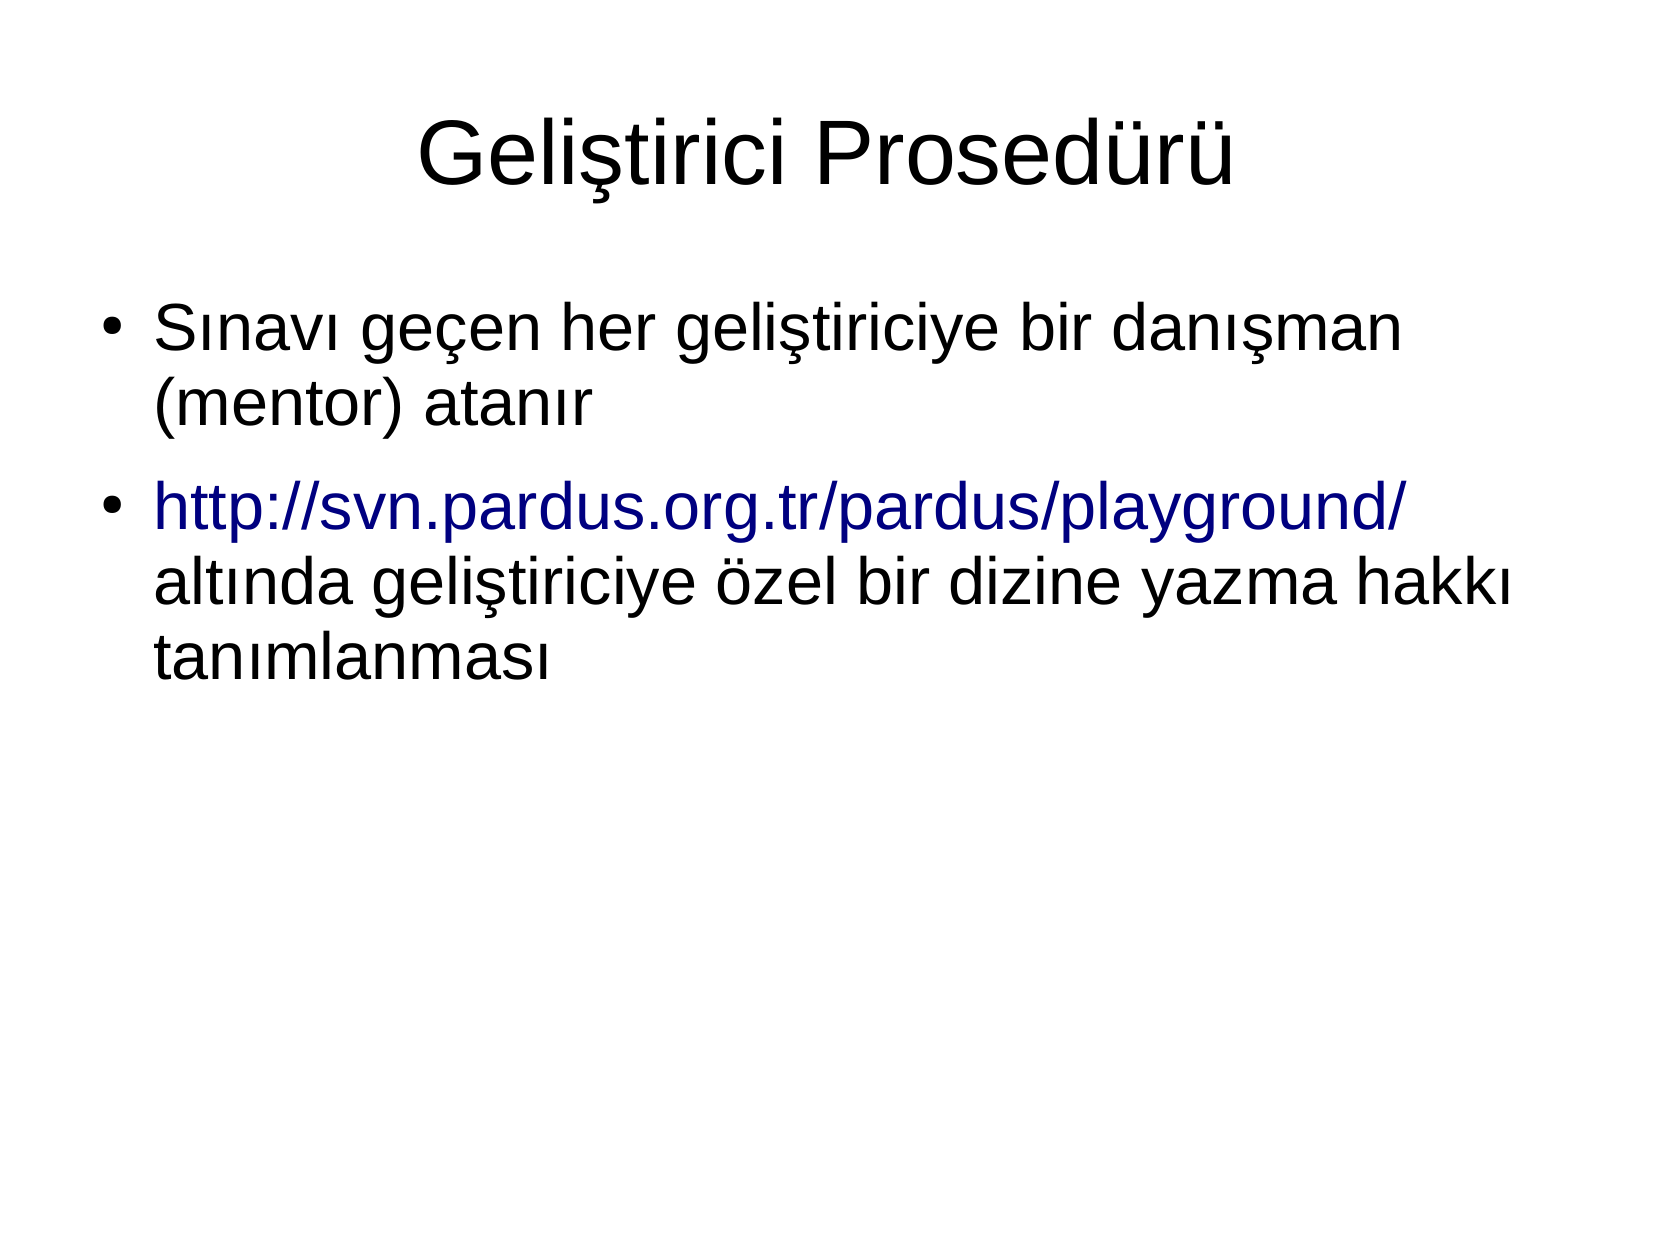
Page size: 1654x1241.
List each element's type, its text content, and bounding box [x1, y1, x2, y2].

list Sınavı geçen her geliştiriciye bir danışman (mentor) atanır http://svn.pardus.org.tr/pardus/playground/ altında geliştiriciye özel bir dizine yazma hakkı tanımlanması [82, 290, 1571, 1109]
title Geliştirici Prosedürü [82, 49, 1571, 257]
